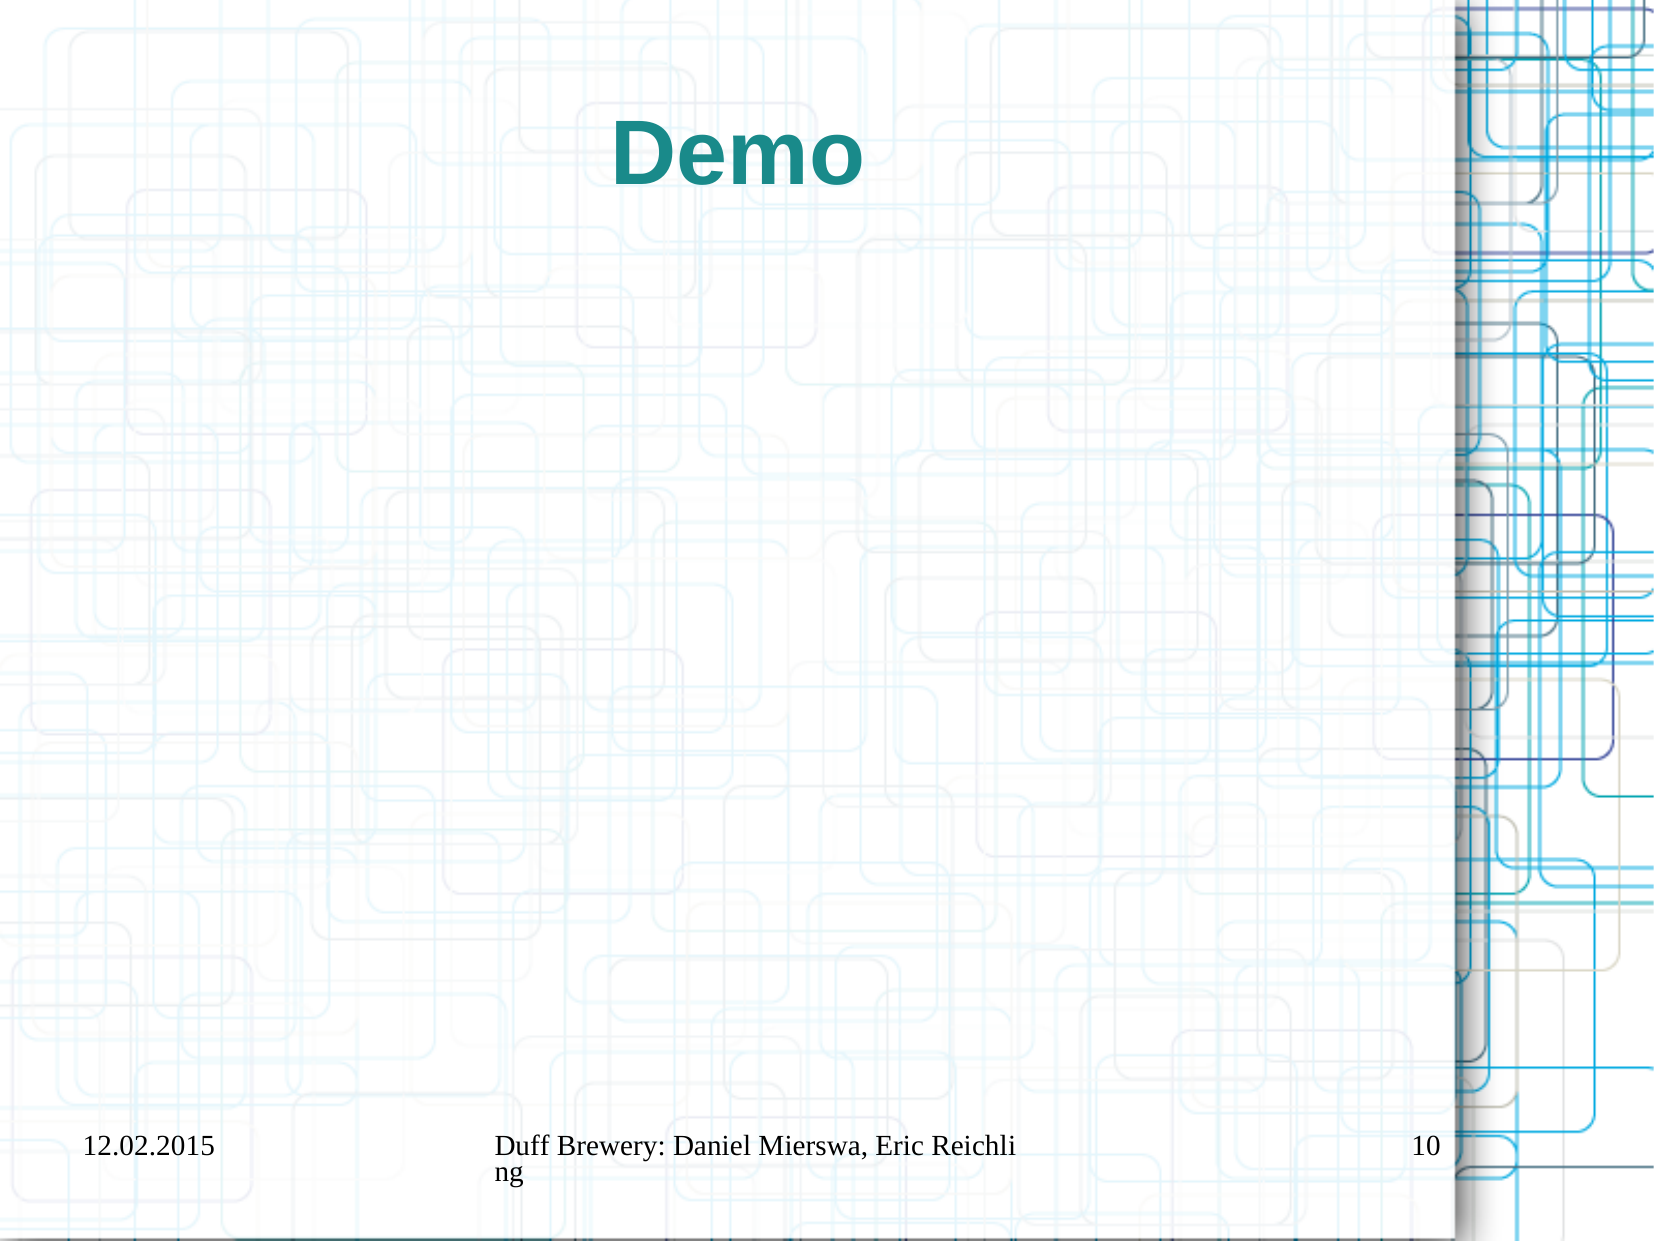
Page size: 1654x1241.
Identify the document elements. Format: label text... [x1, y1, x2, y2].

picture [0, 0, 1654, 1241]
title Demo [59, 49, 1418, 257]
